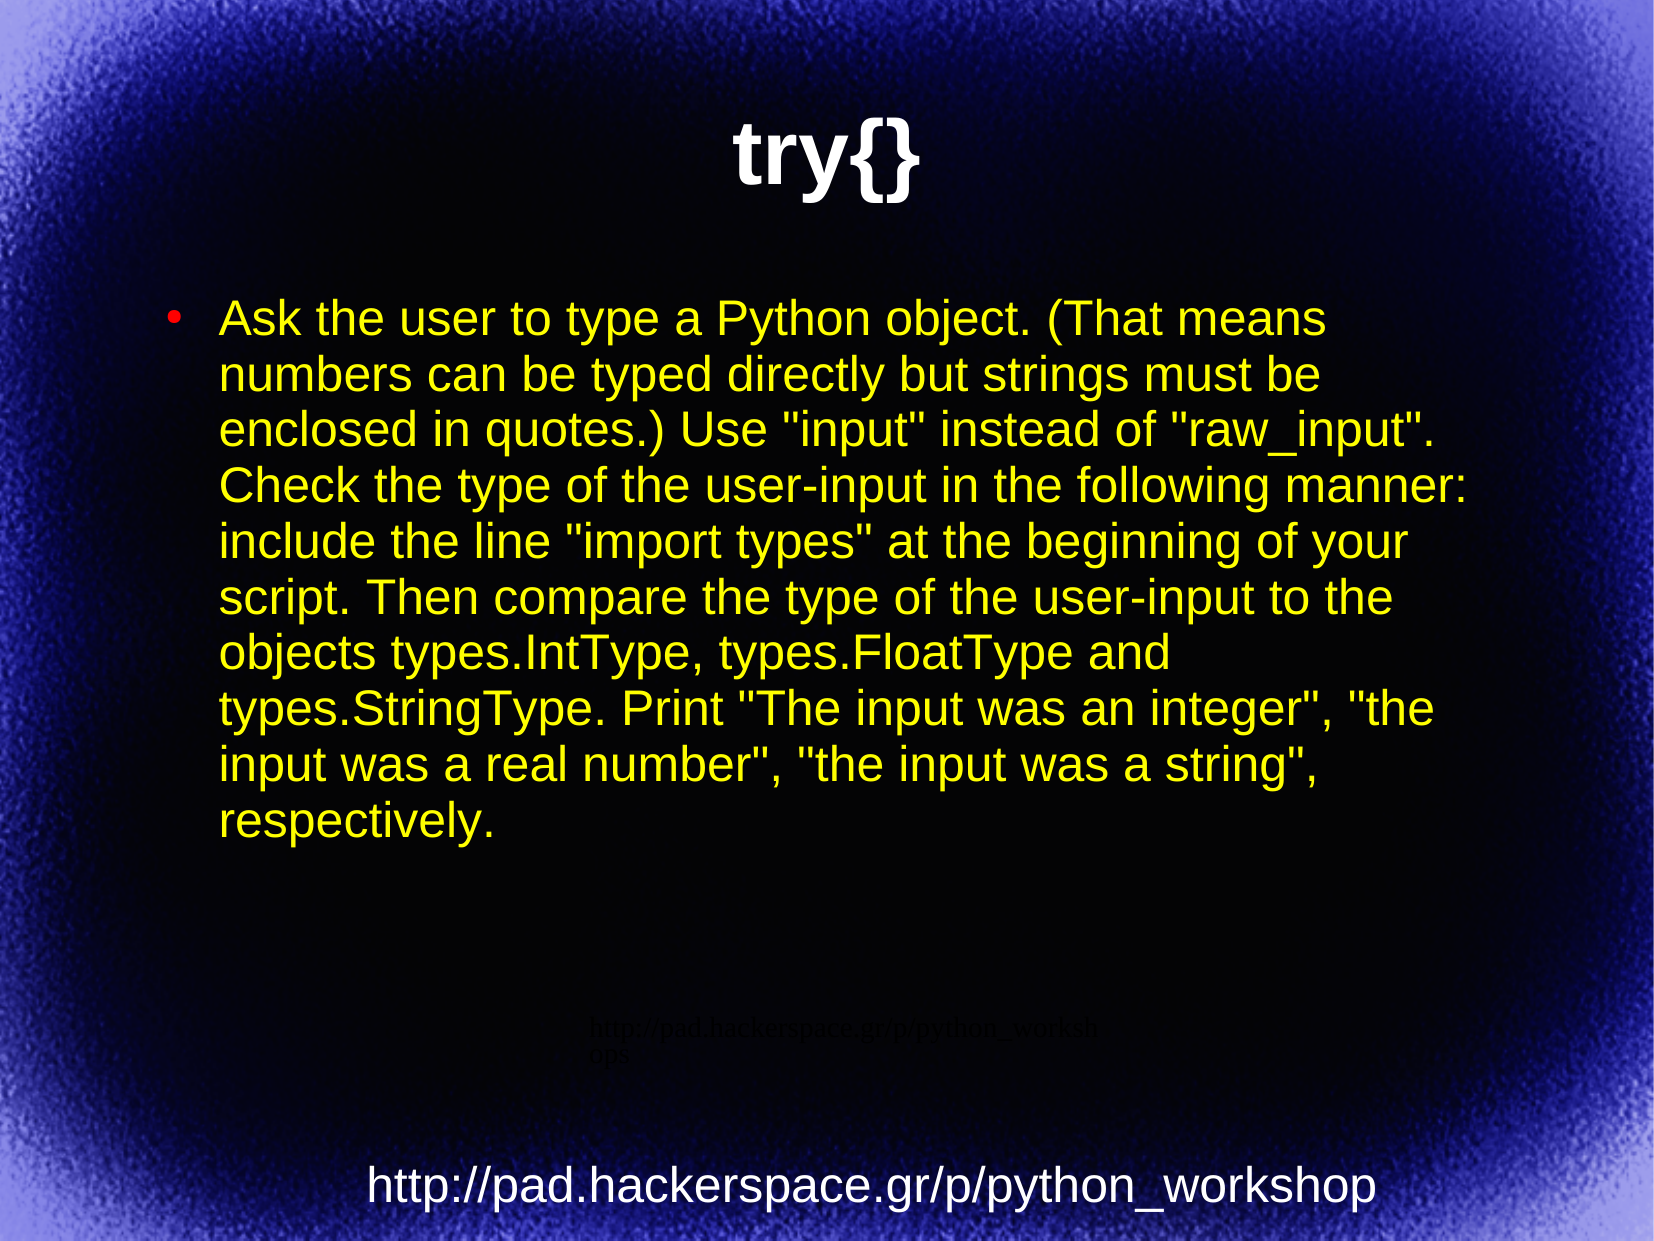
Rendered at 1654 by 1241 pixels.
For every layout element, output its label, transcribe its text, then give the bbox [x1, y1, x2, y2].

list Ask the user to type a Python object. (That means numbers can be typed directly but strings must be enclosed in quotes.) Use "input" instead of "raw_input". Check the type of the user-input in the following manner: include the line "import types" at the beginning of your script. Then compare the type of the user-input to the objects types.IntType, types.FloatType and types.StringType. Print "The input was an integer", "the input was a real number", "the input was a string", respectively. [147, 290, 1506, 1178]
title try{} [147, 49, 1506, 257]
text_box http://pad.hackerspace.gr/p/python_workshop [366, 1157, 1379, 1214]
picture [0, 0, 1654, 1241]
